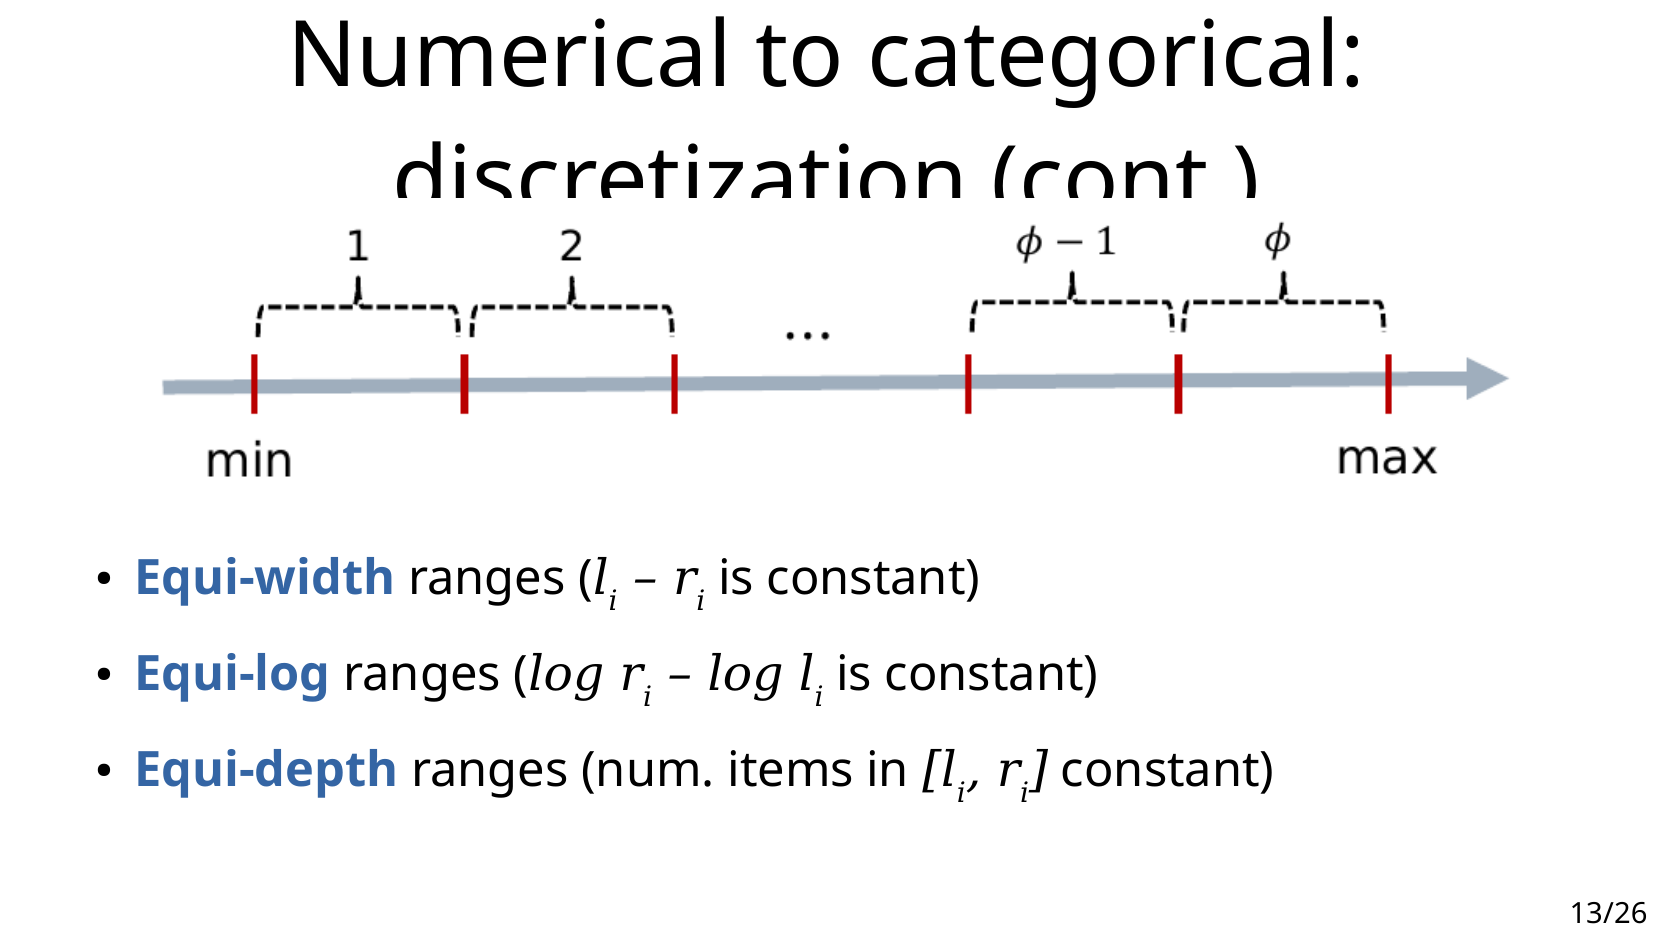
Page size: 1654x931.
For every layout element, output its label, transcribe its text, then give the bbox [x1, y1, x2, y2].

list Equi-width ranges (li – ri is constant) Equi-log ranges (log ri – log li is constant) Equi-depth ranges (num. items in [li, ri] constant) [82, 542, 1571, 811]
title Numerical to categorical: discretization (cont.) [82, 0, 1571, 243]
picture [114, 198, 1556, 494]
